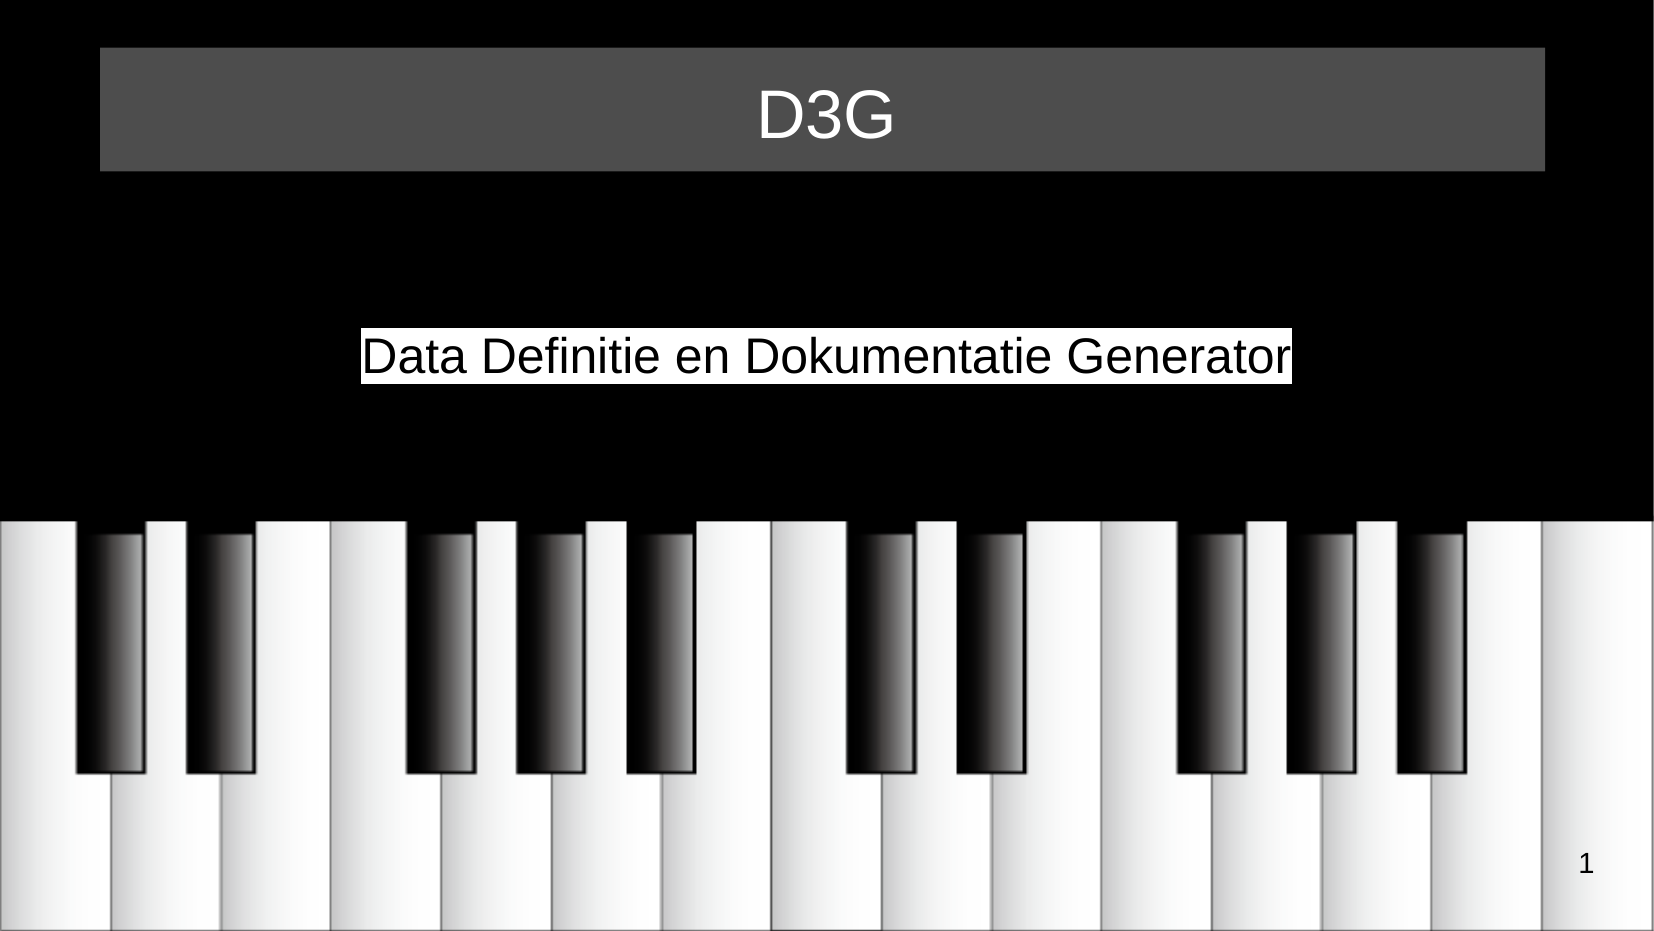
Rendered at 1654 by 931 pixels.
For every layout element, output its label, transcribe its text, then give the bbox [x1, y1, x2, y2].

subtitle Data Definitie en Dokumentatie Generator [82, 217, 1571, 494]
title D3G [82, 37, 1571, 193]
picture [0, 522, 1654, 931]
